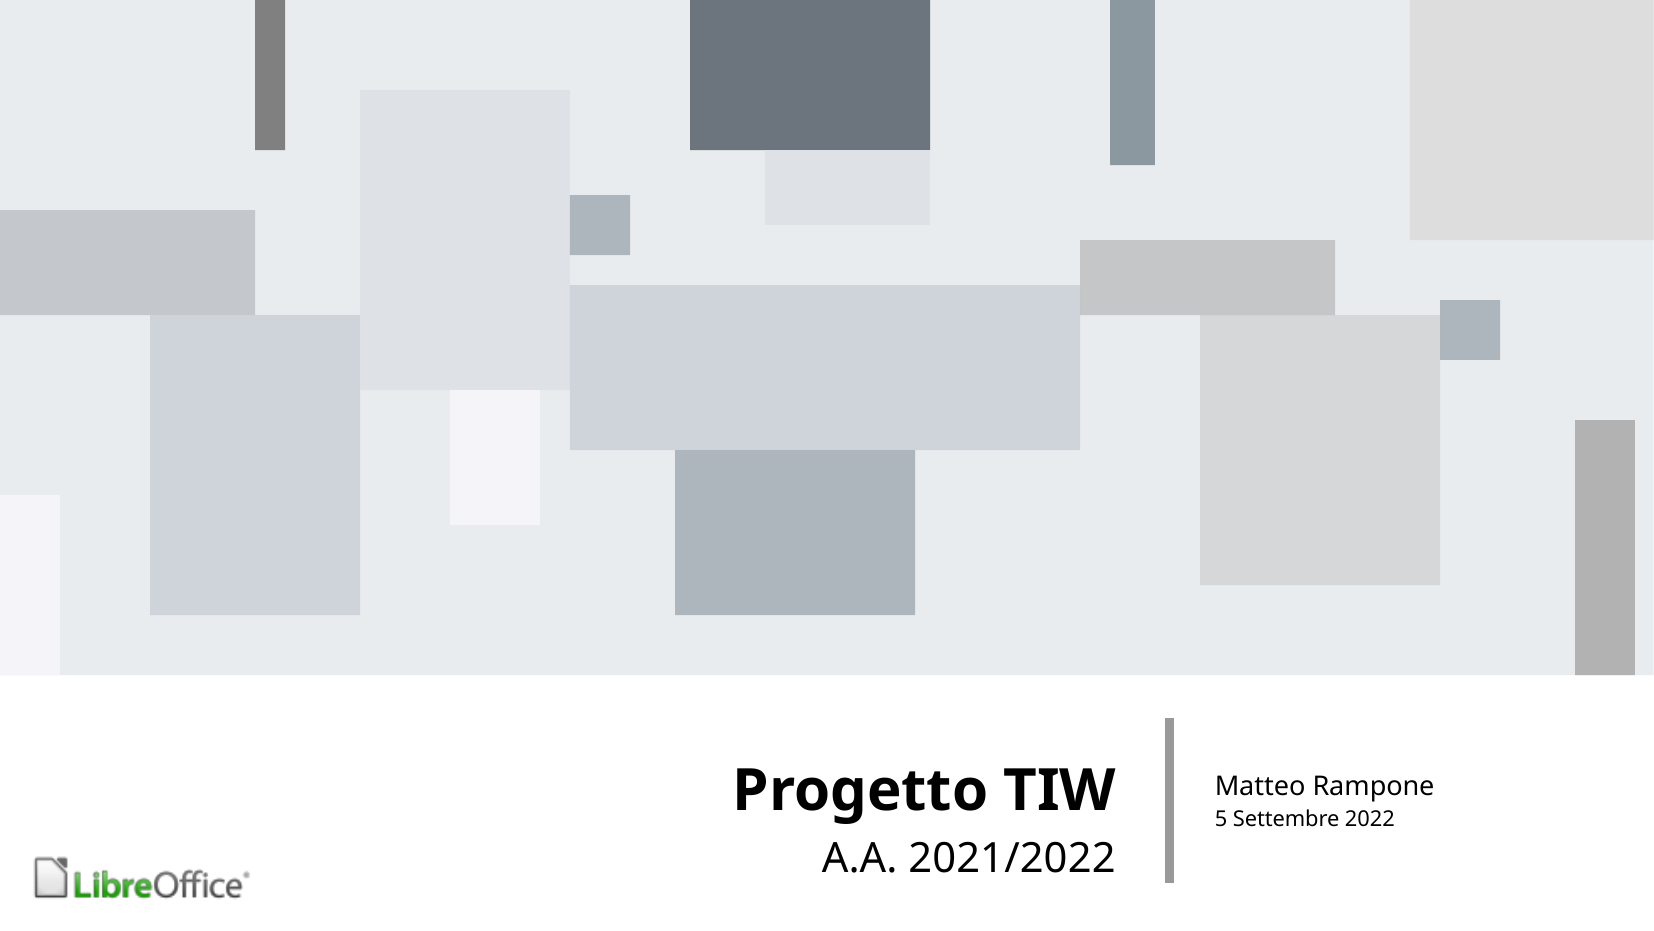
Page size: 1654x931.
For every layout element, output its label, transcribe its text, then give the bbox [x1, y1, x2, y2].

text_box Matteo Rampone 5 Settembre 2022 [1200, 759, 1591, 841]
picture [29, 852, 255, 903]
text_box Progetto TIW A.A. 2021/2022 [674, 740, 1131, 892]
